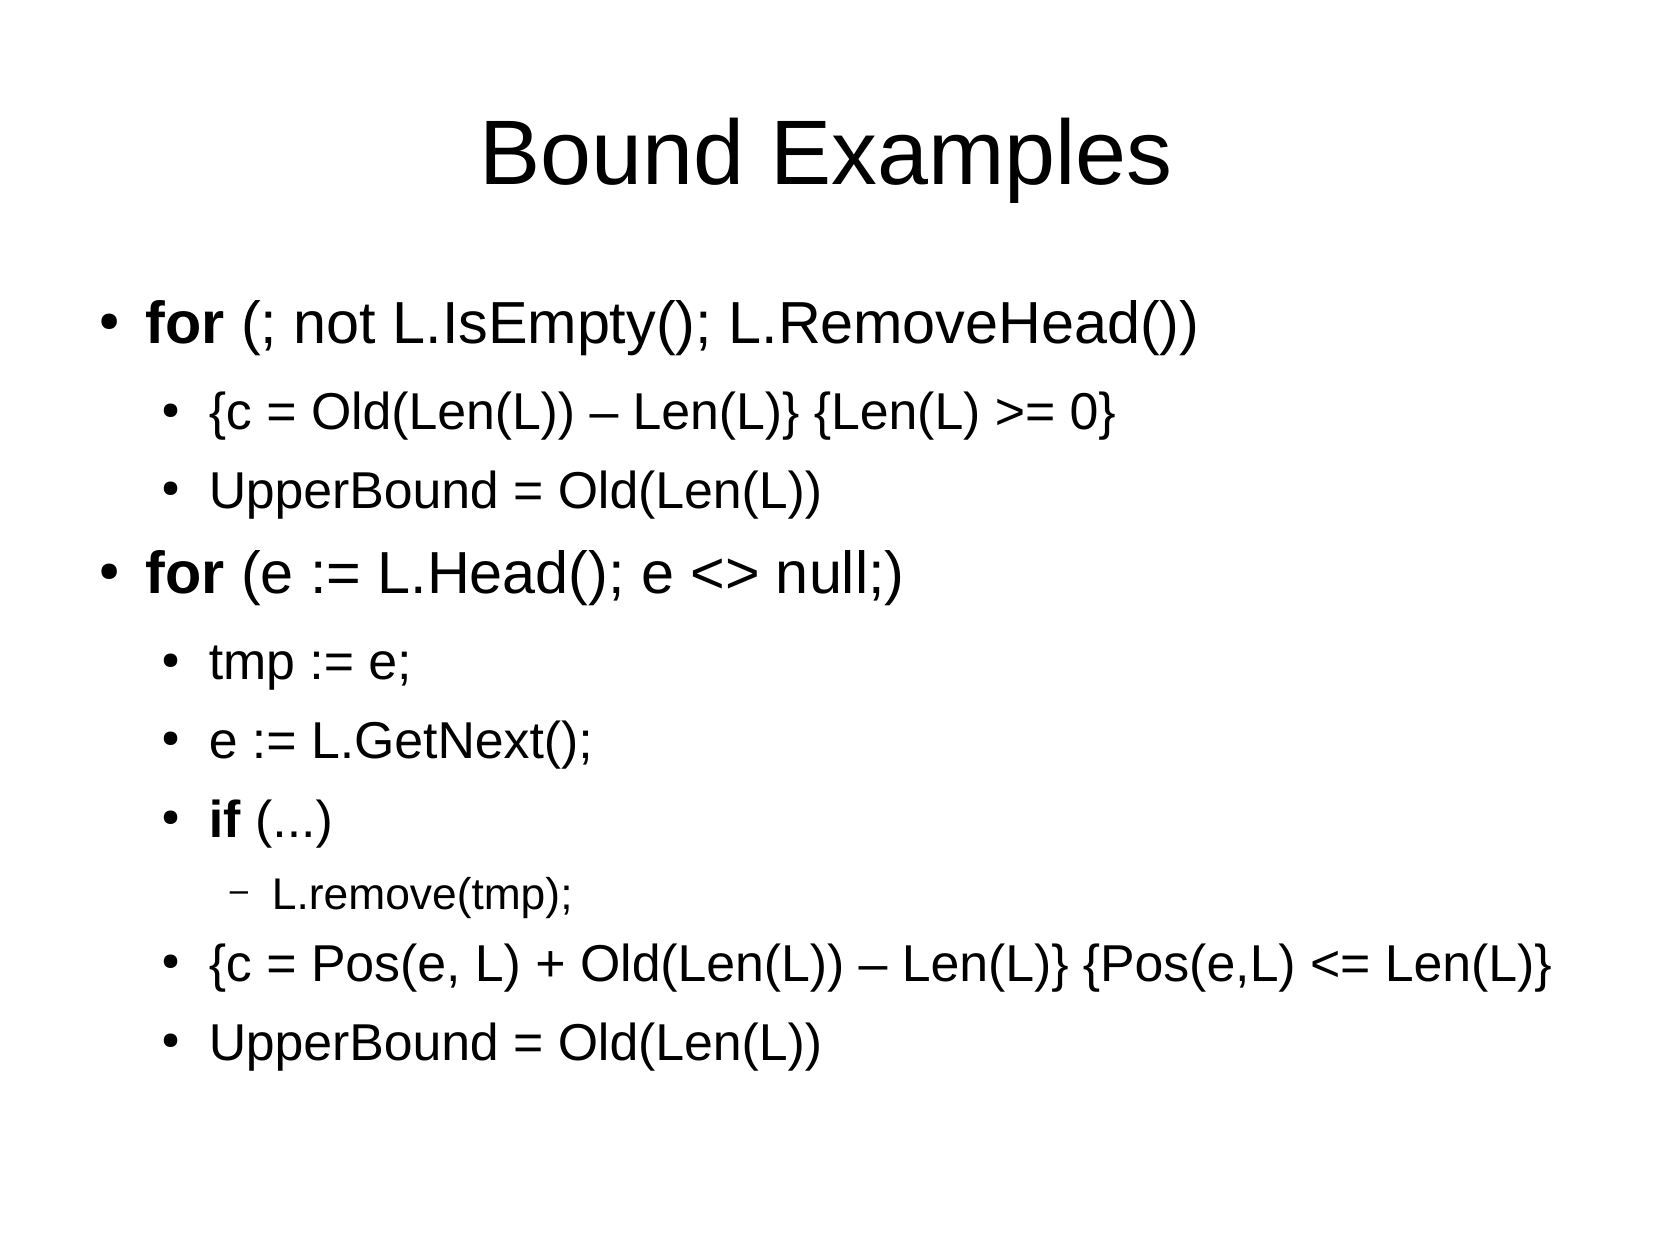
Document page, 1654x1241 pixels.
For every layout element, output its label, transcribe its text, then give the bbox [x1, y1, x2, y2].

list for (; not L.IsEmpty(); L.RemoveHead()) {c = Old(Len(L)) – Len(L)} {Len(L) >= 0} UpperBound = Old(Len(L)) for (e := L.Head(); e <> null;) tmp := e; e := L.GetNext(); if (...) L.remove(tmp); {c = Pos(e, L) + Old(Len(L)) – Len(L)} {Pos(e,L) <= Len(L)} UpperBound = Old(Len(L)) [82, 290, 1571, 1109]
title Bound Examples [82, 56, 1571, 250]
